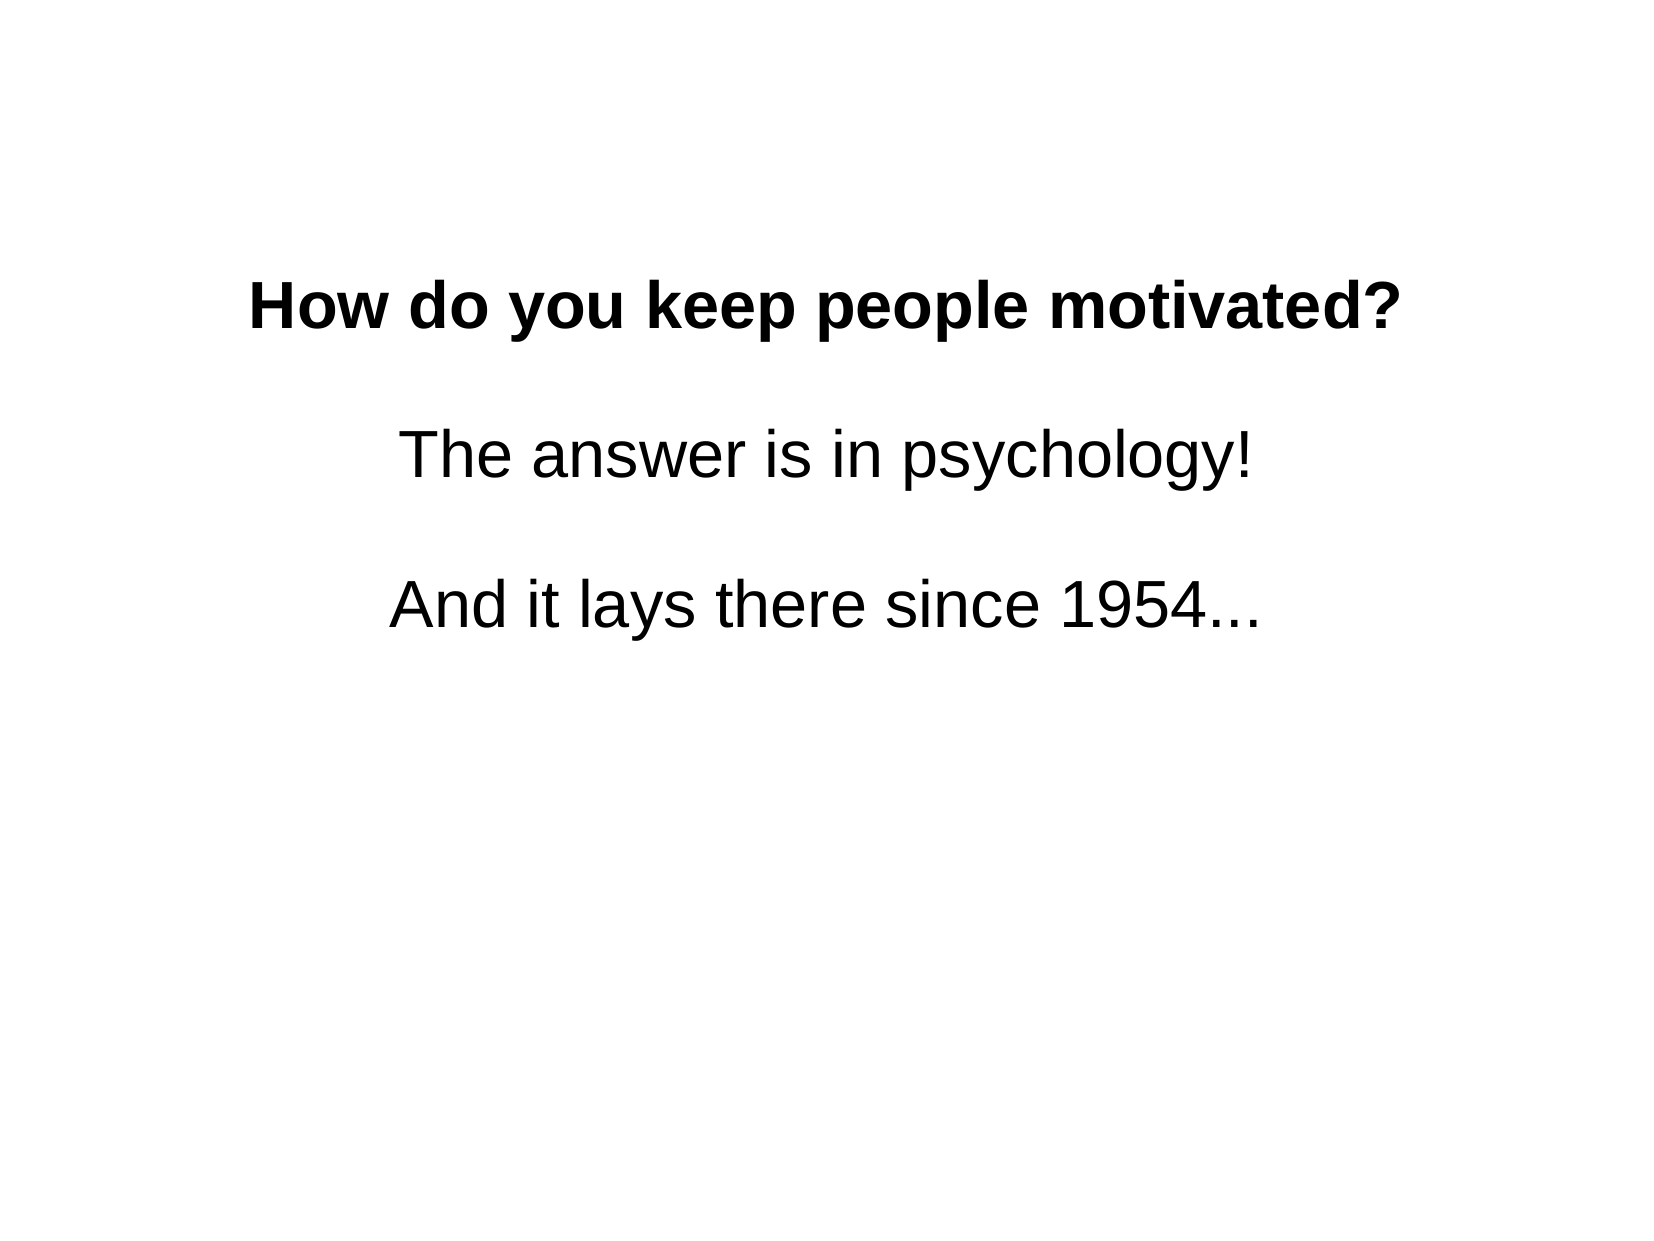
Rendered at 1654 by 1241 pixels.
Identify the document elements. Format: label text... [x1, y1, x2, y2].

subtitle How do you keep people motivated? The answer is in psychology! And it lays there since 1954... [82, 49, 1571, 1010]
